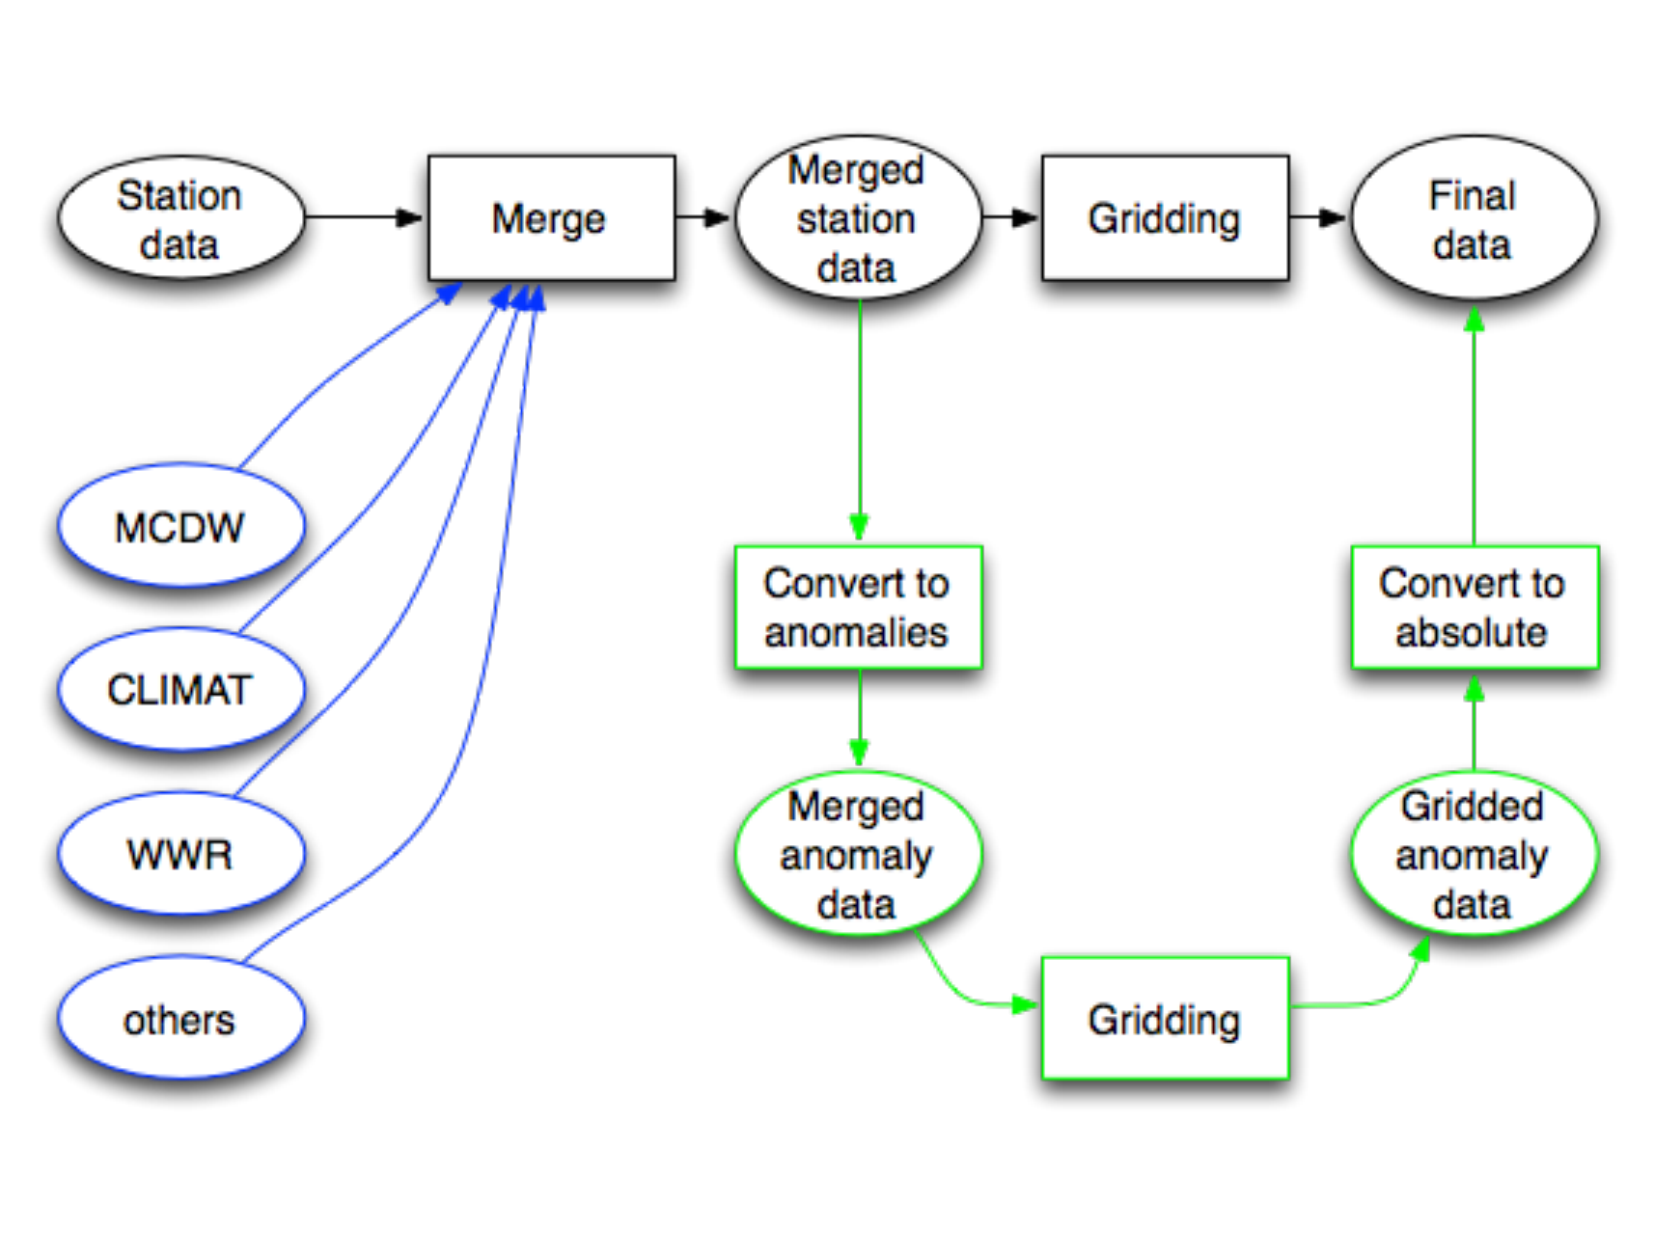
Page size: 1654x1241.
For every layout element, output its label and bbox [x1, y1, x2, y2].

picture [26, 118, 1627, 1123]
